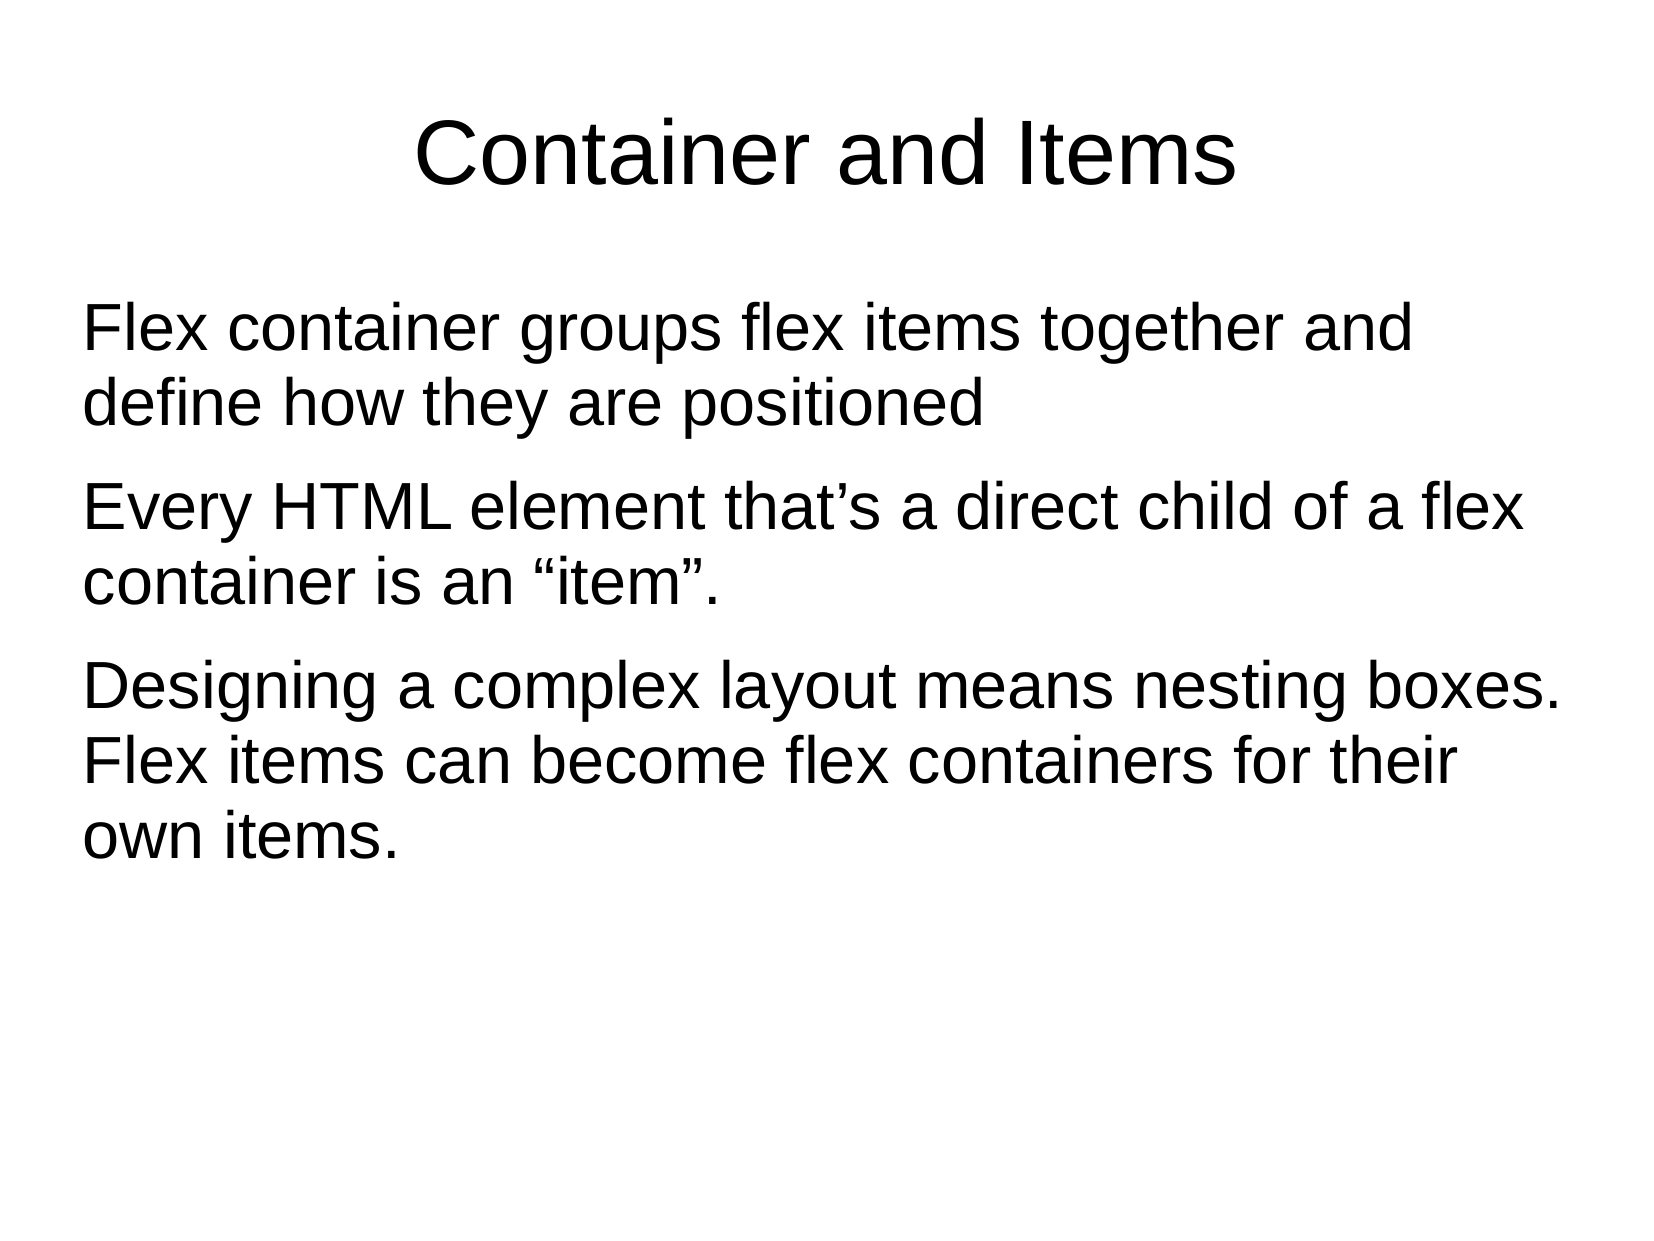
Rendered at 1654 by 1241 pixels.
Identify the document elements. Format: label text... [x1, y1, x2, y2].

list Flex container groups flex items together and define how they are positioned Every HTML element that’s a direct child of a flex container is an “item”. Designing a complex layout means nesting boxes. Flex items can become flex containers for their own items. [82, 290, 1571, 1010]
title Container and Items [82, 49, 1571, 257]
